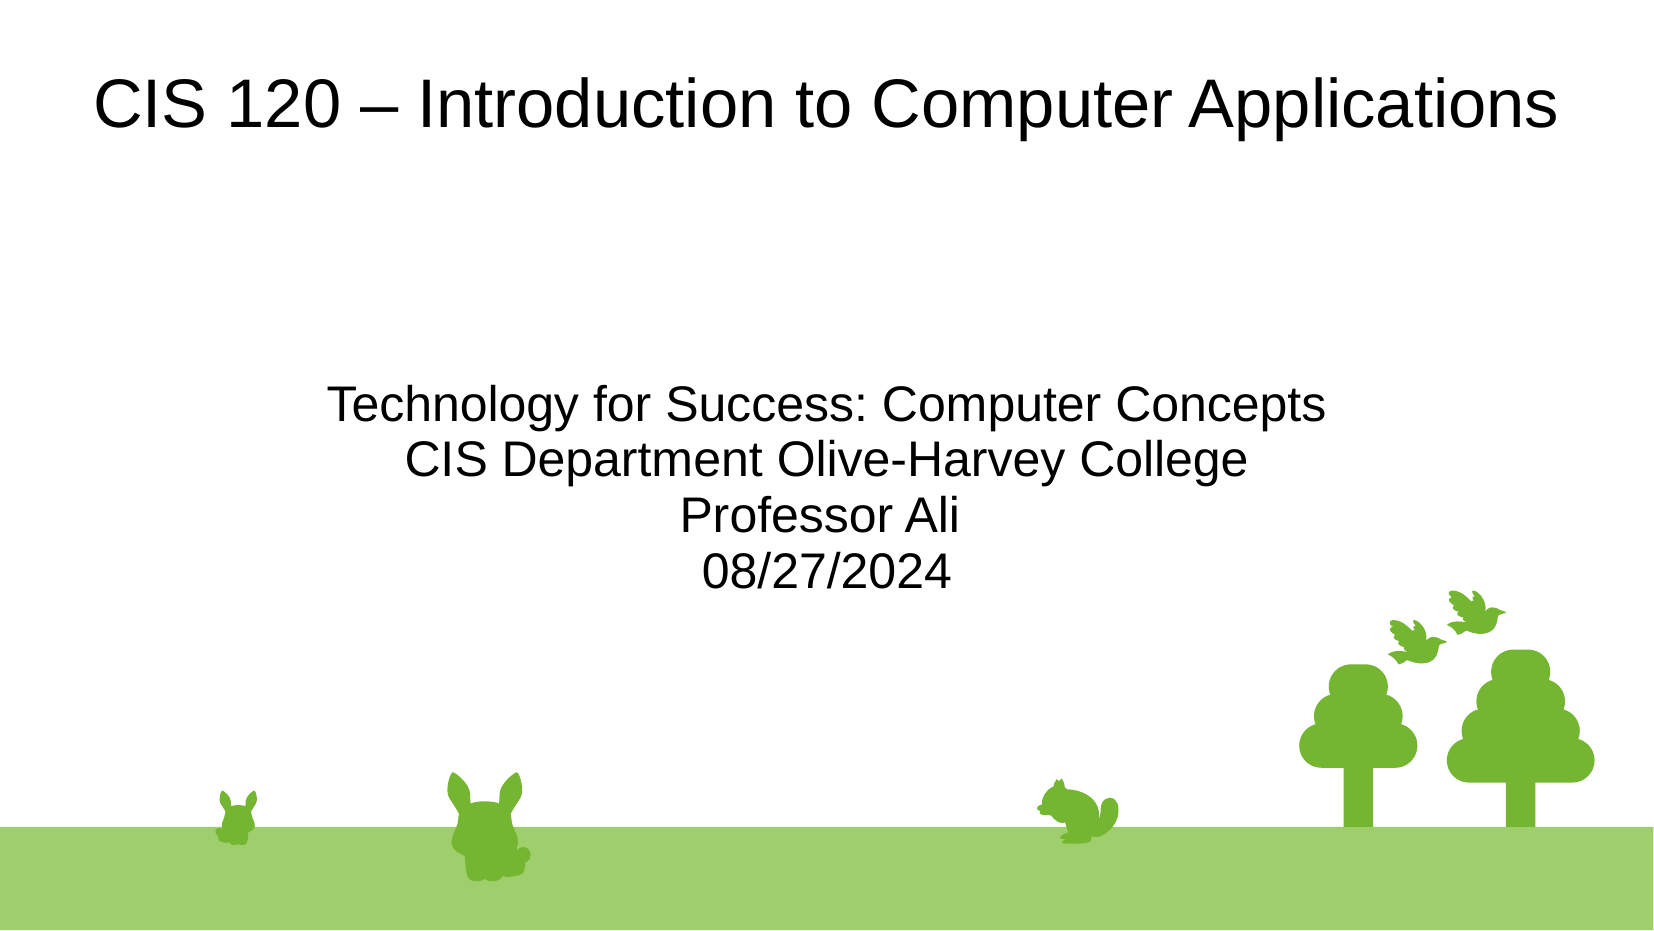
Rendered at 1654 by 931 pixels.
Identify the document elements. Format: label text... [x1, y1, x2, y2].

title CIS 120 – Introduction to Computer Applications [88, 29, 1565, 178]
subtitle Technology for Success: Computer Concepts CIS Department Olive-Harvey College Professor Ali 08/27/2024 [88, 206, 1565, 768]
